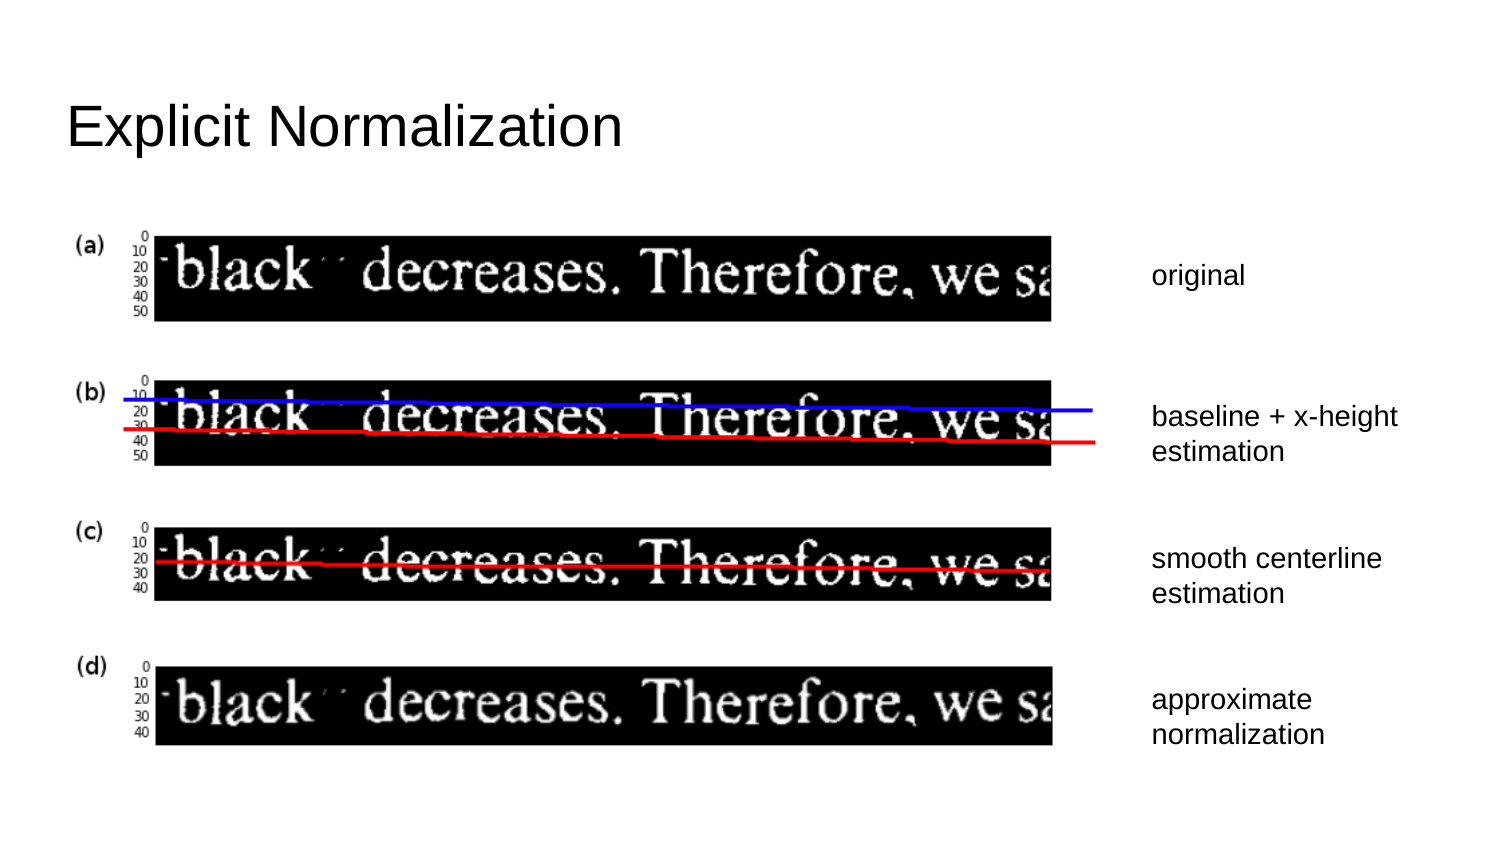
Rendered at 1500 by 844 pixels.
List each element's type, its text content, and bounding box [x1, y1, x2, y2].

text_box baseline + x-height estimation [1136, 382, 1458, 460]
text_box approximate normalization [1136, 665, 1458, 743]
title Explicit Normalization [51, 72, 1449, 167]
text_box smooth centerline estimation [1136, 523, 1458, 602]
picture [58, 192, 1125, 820]
text_box original [1136, 241, 1407, 319]
